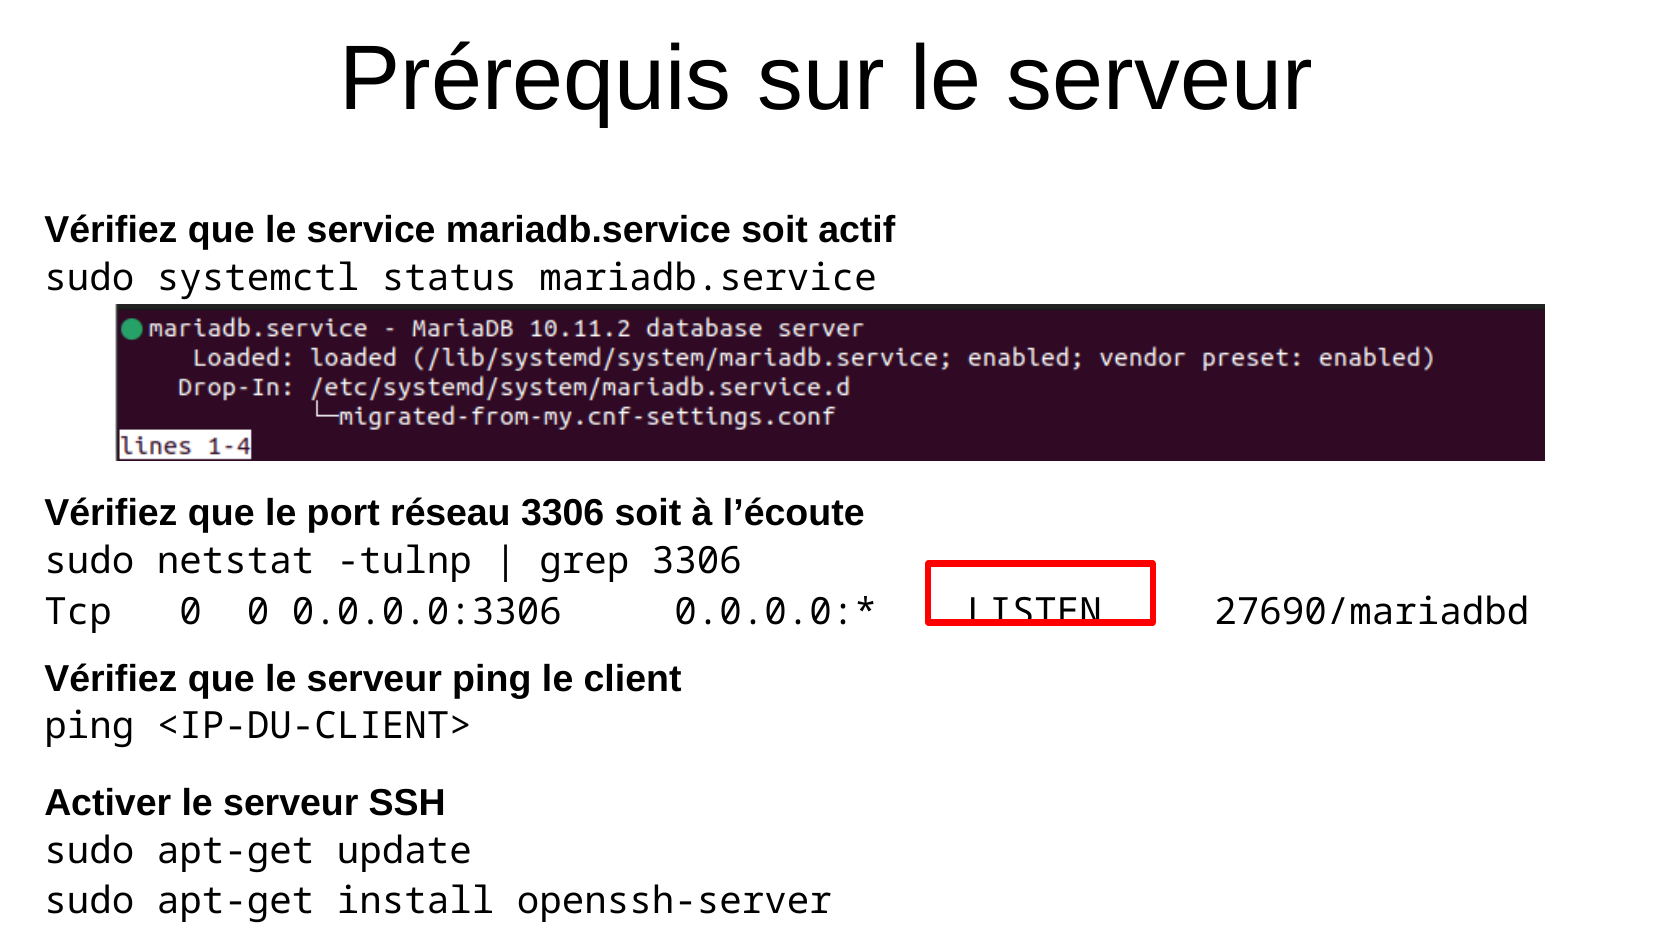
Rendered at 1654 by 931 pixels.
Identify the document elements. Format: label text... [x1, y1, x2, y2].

text_box Vérifiez que le service mariadb.service soit actif sudo systemctl status mariadb.service [29, 200, 1625, 297]
text_box Activer le serveur SSH sudo apt-get update sudo apt-get install openssh-server [29, 773, 1625, 906]
title Prérequis sur le serveur [82, 26, 1571, 130]
text_box Vérifiez que le serveur ping le client ping <IP-DU-CLIENT> [29, 649, 1625, 746]
picture [115, 304, 1545, 461]
text_box Vérifiez que le port réseau 3306 soit à l’écoute sudo netstat -tulnp | grep 3306 Tcp 0 0 0.0.0.0:3306 0.0.0.0:* LISTEN 27690/mariadbd [29, 484, 1625, 618]
text_box Vérifiez que le port réseau 3306 soit à l’écoute sudo netstat -tulnp | grep 3306 Tcp 0 0 0.0.0.0:3306 0.0.0.0:* LISTEN 27690/mariadbd [931, 567, 1150, 618]
